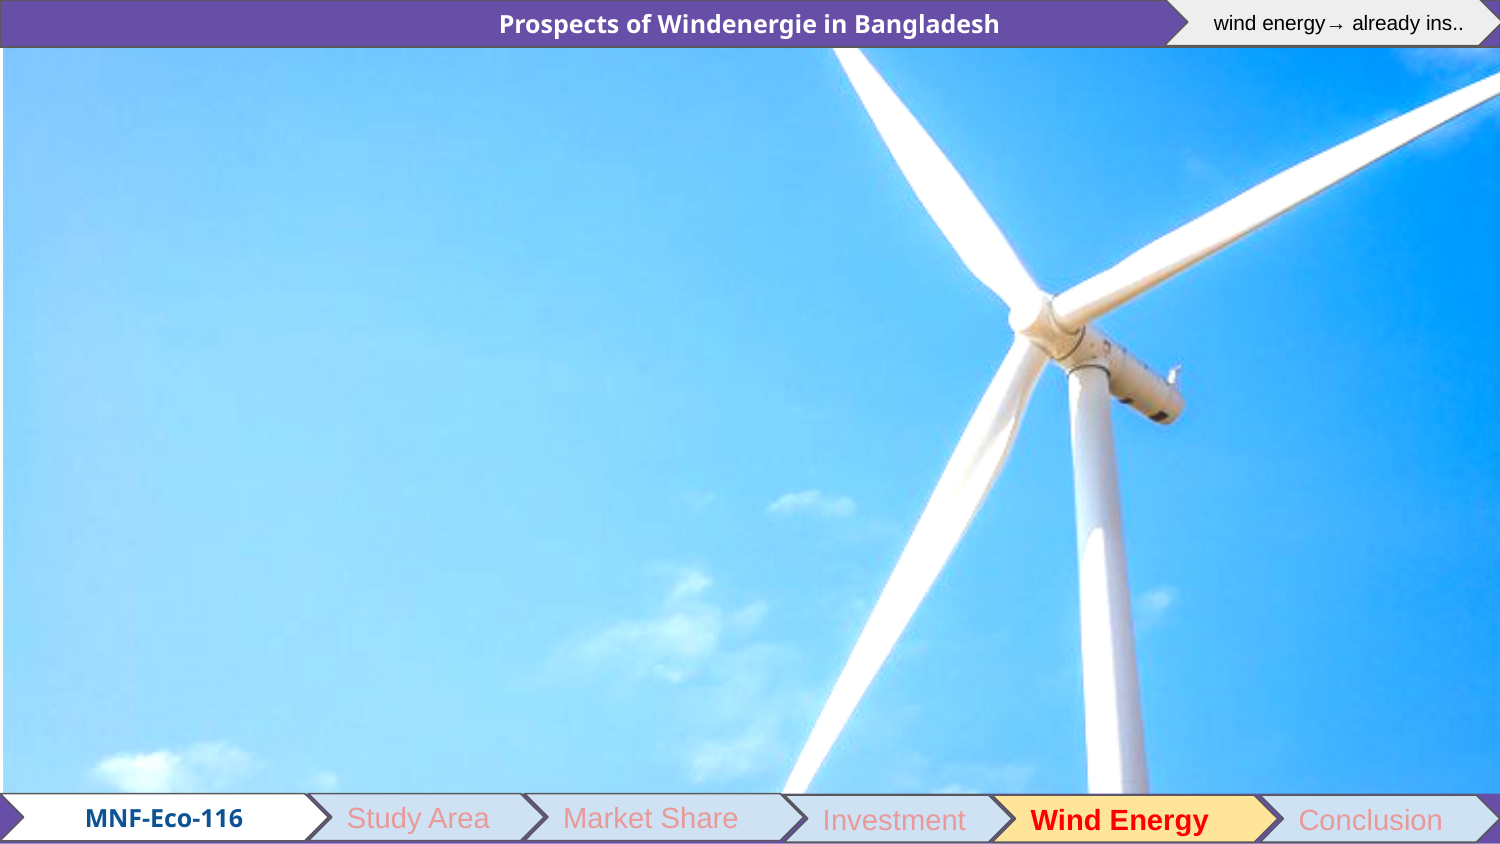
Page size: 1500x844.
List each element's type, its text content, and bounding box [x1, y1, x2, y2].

text_box wind energy→ already ins.. [1164, 0, 1500, 46]
text_box Prospects of Windenergie in Bangladesh [0, 0, 1500, 48]
text_box Conclusion [1259, 795, 1500, 843]
text_box Market Share [524, 793, 804, 841]
text_box MNF-Eco-116 [0, 793, 329, 841]
text_box [0, 793, 1500, 844]
text_box [0, 795, 22, 839]
picture [2, 48, 1500, 793]
text_box Study Area [308, 793, 545, 841]
text_box Investment [784, 795, 1013, 843]
text_box Wind Energy [992, 795, 1278, 843]
